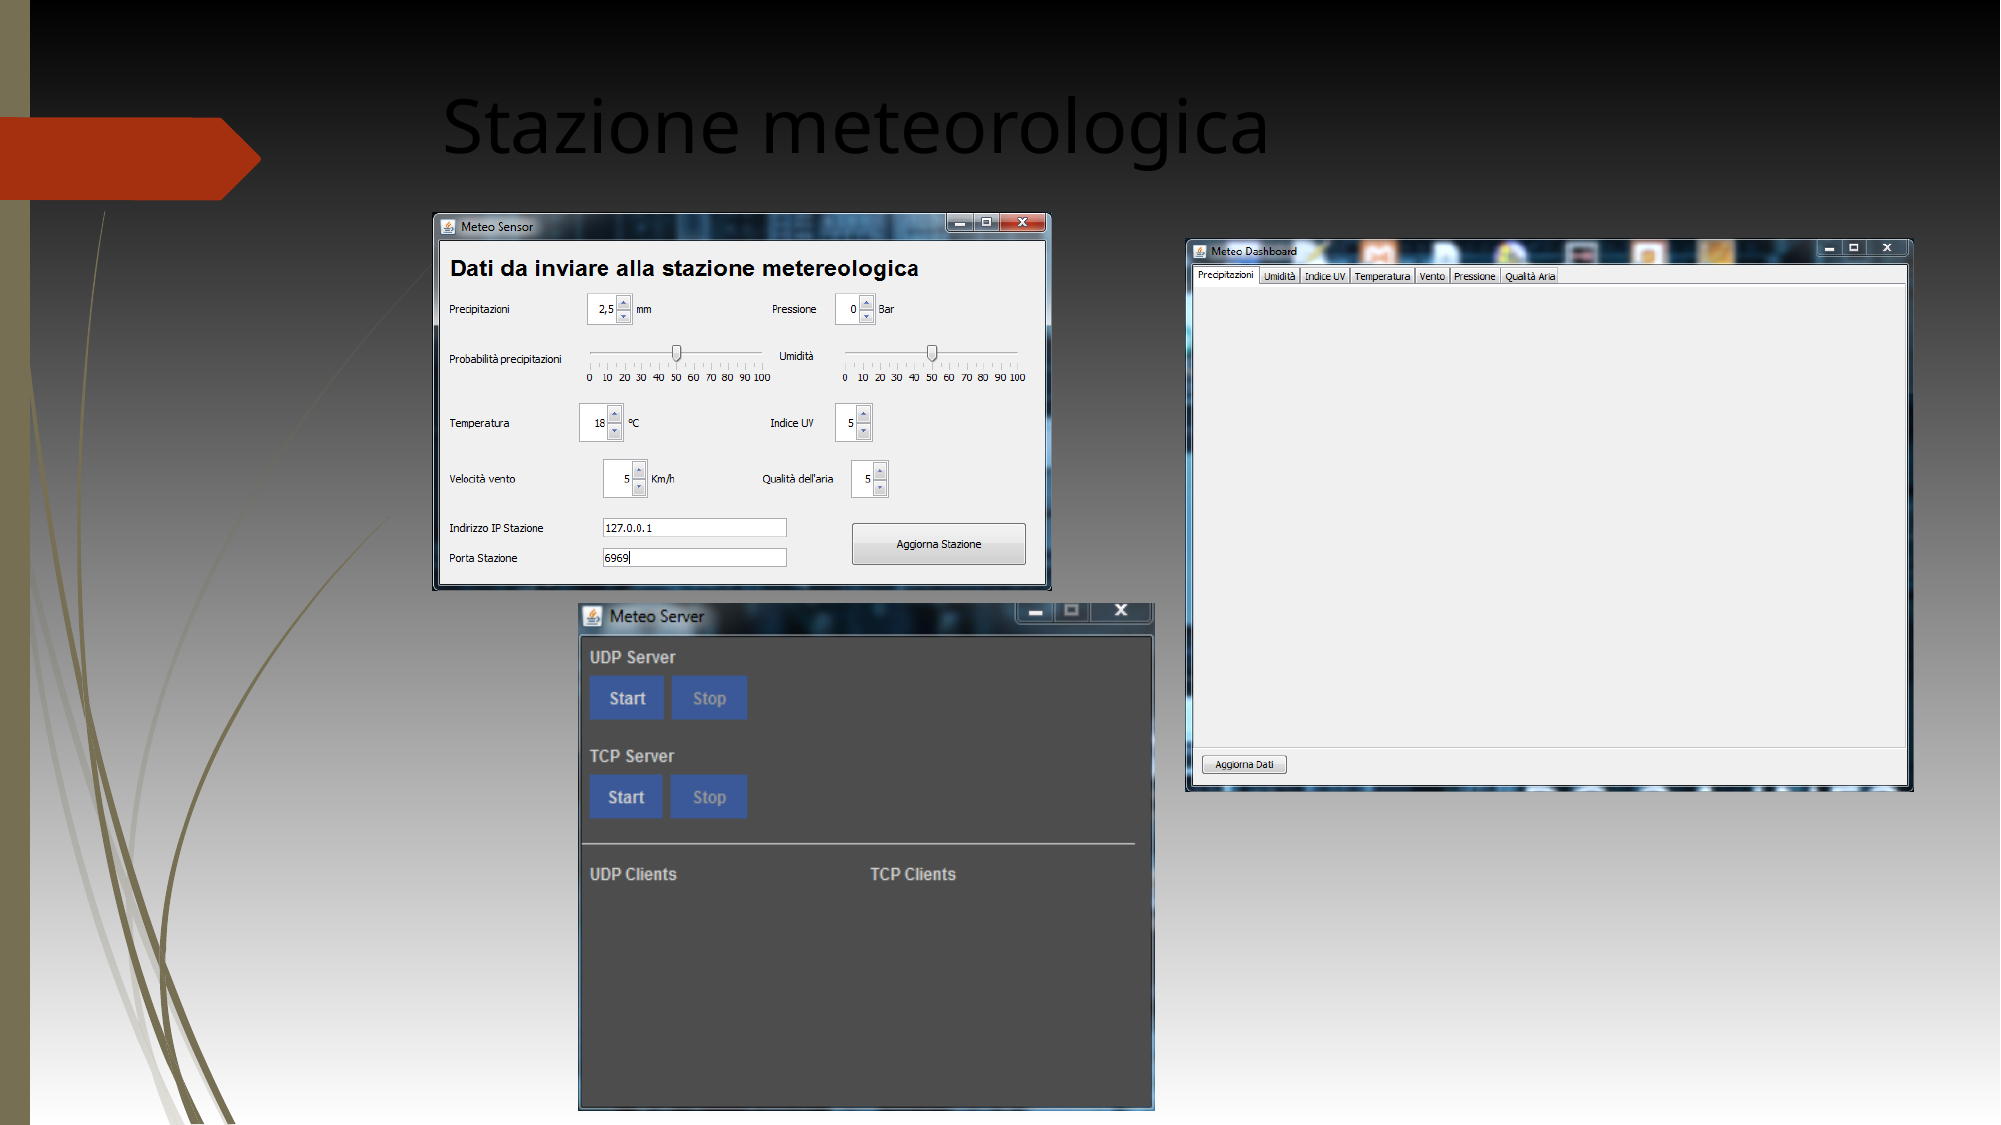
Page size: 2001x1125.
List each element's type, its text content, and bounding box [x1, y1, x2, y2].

picture [1185, 238, 1914, 792]
picture [432, 212, 1052, 591]
picture [578, 603, 1155, 1111]
title Stazione meteorologica [427, 70, 1890, 281]
